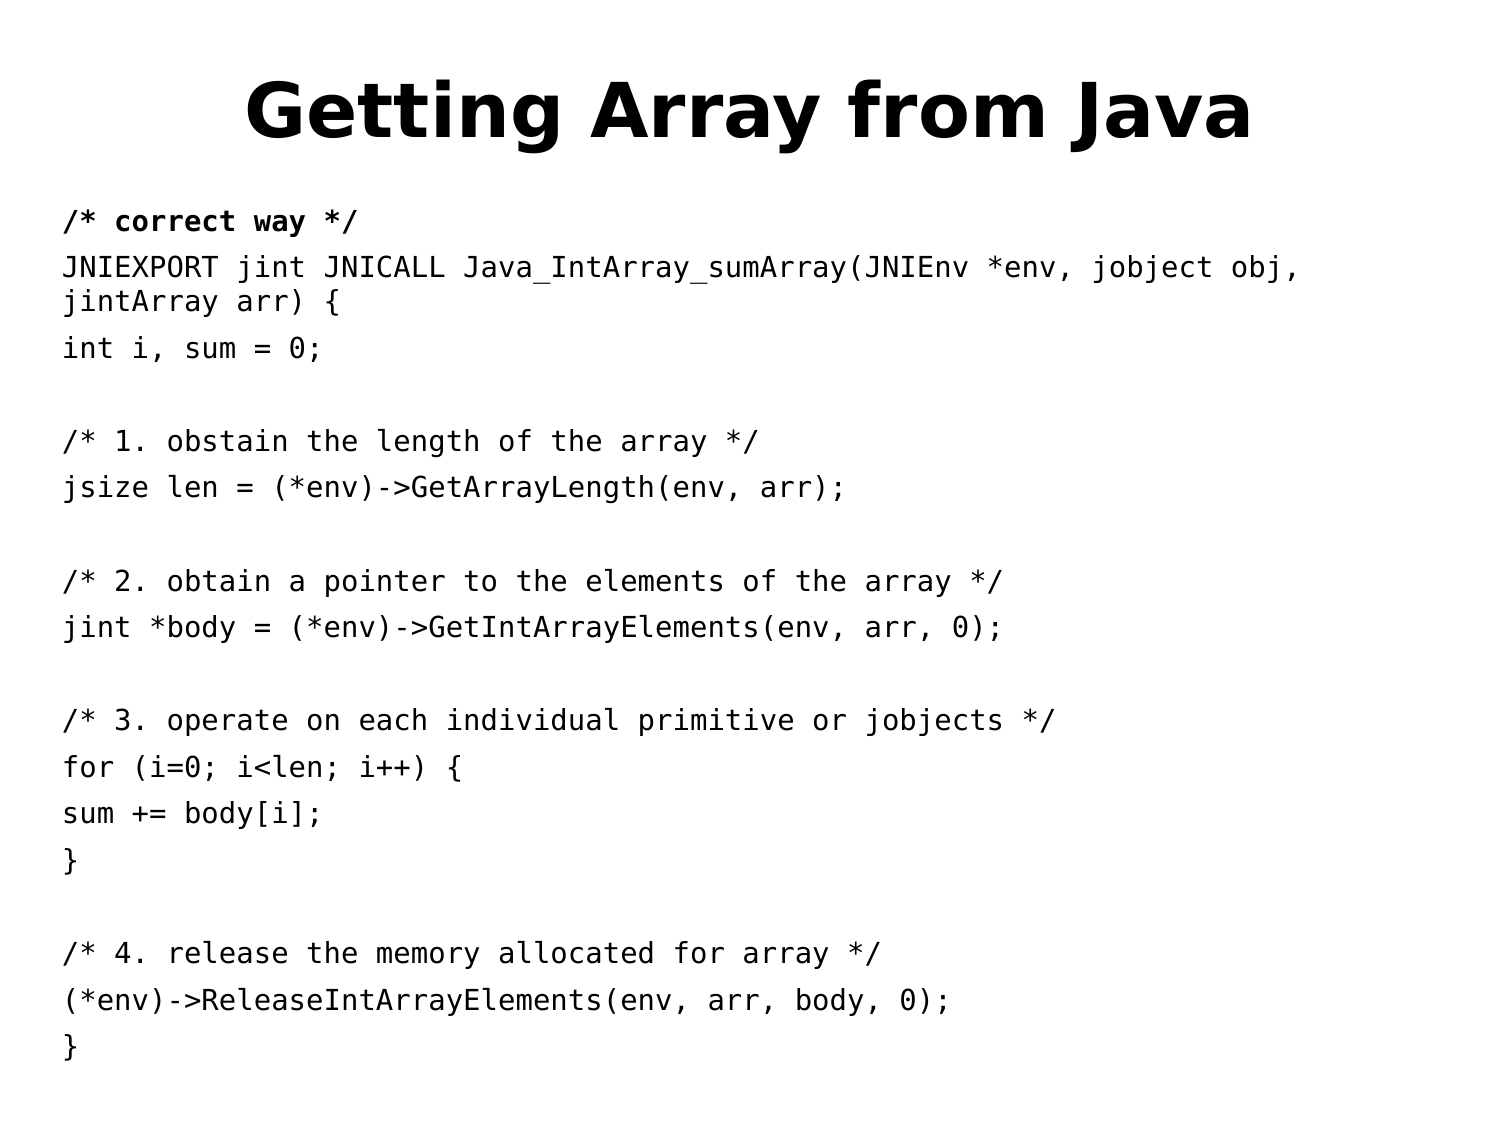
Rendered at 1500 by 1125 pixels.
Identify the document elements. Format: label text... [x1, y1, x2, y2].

list /* correct way */ JNIEXPORT jint JNICALL Java_IntArray_sumArray(JNIEnv *env, jobject obj, jintArray arr) { int i, sum = 0; /* 1. obstain the length of the array */ jsize len = (*env)->GetArrayLength(env, arr); /* 2. obtain a pointer to the elements of the array */ jint *body = (*env)->GetIntArrayElements(env, arr, 0); /* 3. operate on each individual primitive or jobjects */ for (i=0; i<len; i++) { sum += body[i]; } /* 4. release the memory allocated for array */ (*env)->ReleaseIntArrayElements(env, arr, body, 0); } [61, 204, 1382, 1075]
title Getting Array from Java [75, 44, 1425, 177]
